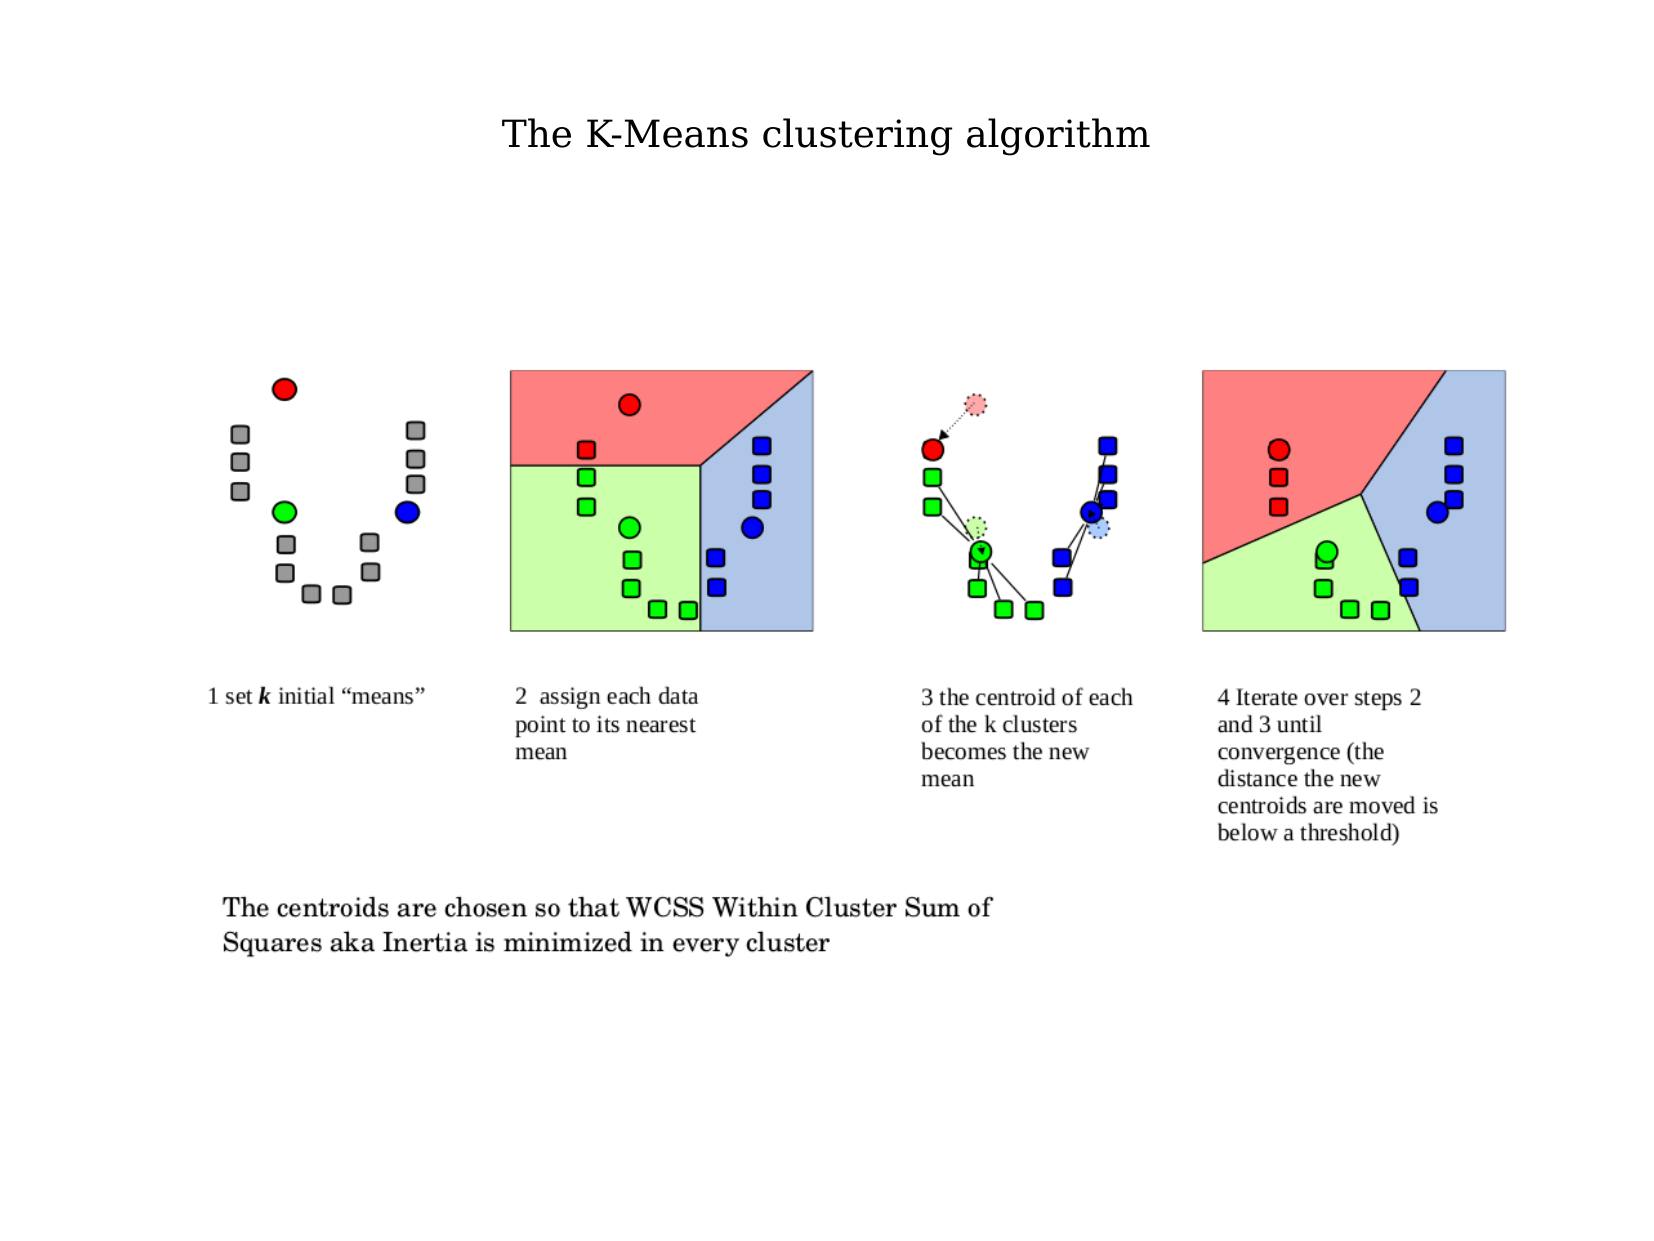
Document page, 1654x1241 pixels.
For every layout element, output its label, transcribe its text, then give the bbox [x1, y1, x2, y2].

picture [1, 293, 1594, 990]
text_box The K-Means clustering algorithm [487, 105, 1167, 164]
